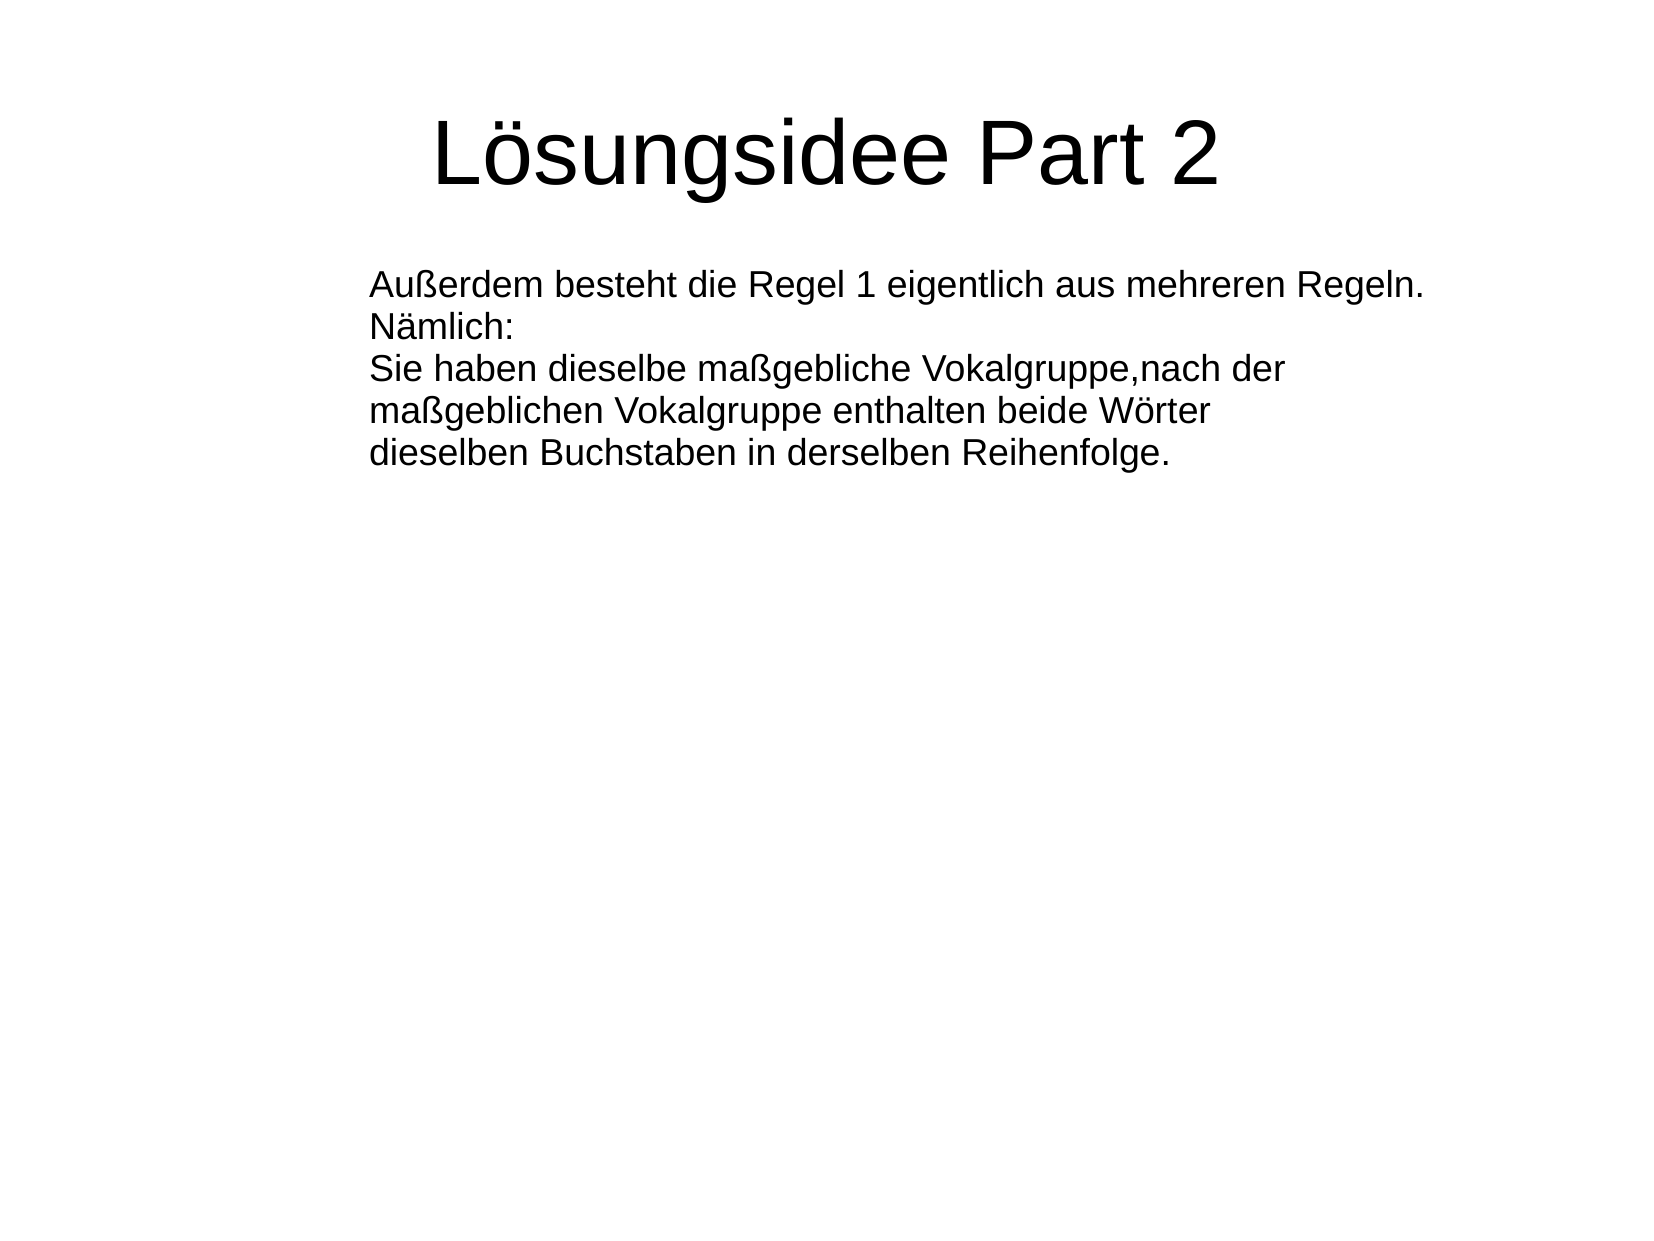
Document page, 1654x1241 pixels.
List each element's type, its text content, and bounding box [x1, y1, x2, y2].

text_box Außerdem besteht die Regel 1 eigentlich aus mehreren Regeln. Nämlich: Sie haben dieselbe maßgebliche Vokalgruppe,nach der maßgeblichen Vokalgruppe enthalten beide Wörter dieselben Buchstaben in derselben Reihenfolge. [354, 256, 1441, 608]
title Lösungsidee Part 2 [82, 49, 1571, 257]
